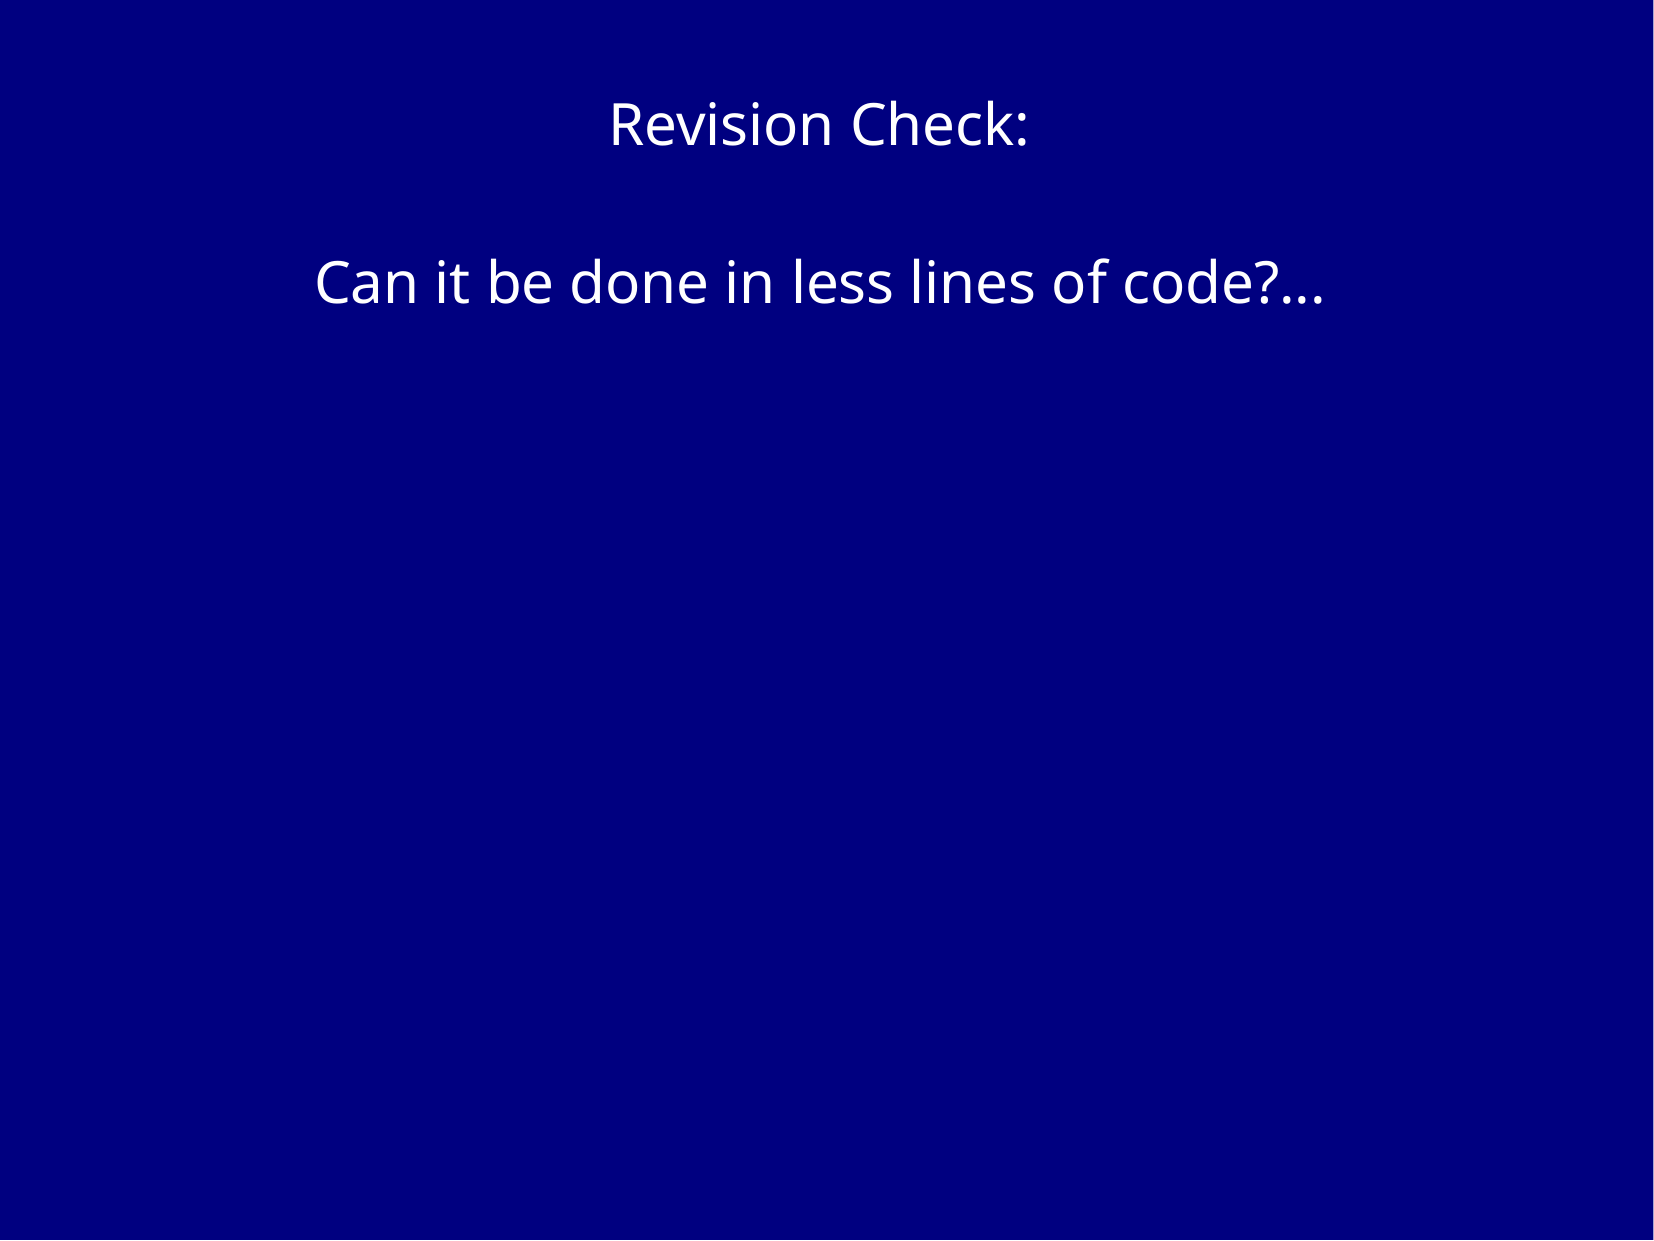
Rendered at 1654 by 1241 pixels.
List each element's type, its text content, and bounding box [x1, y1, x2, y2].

title Revision Check: Can it be done in less lines of code?... [82, 49, 1571, 355]
